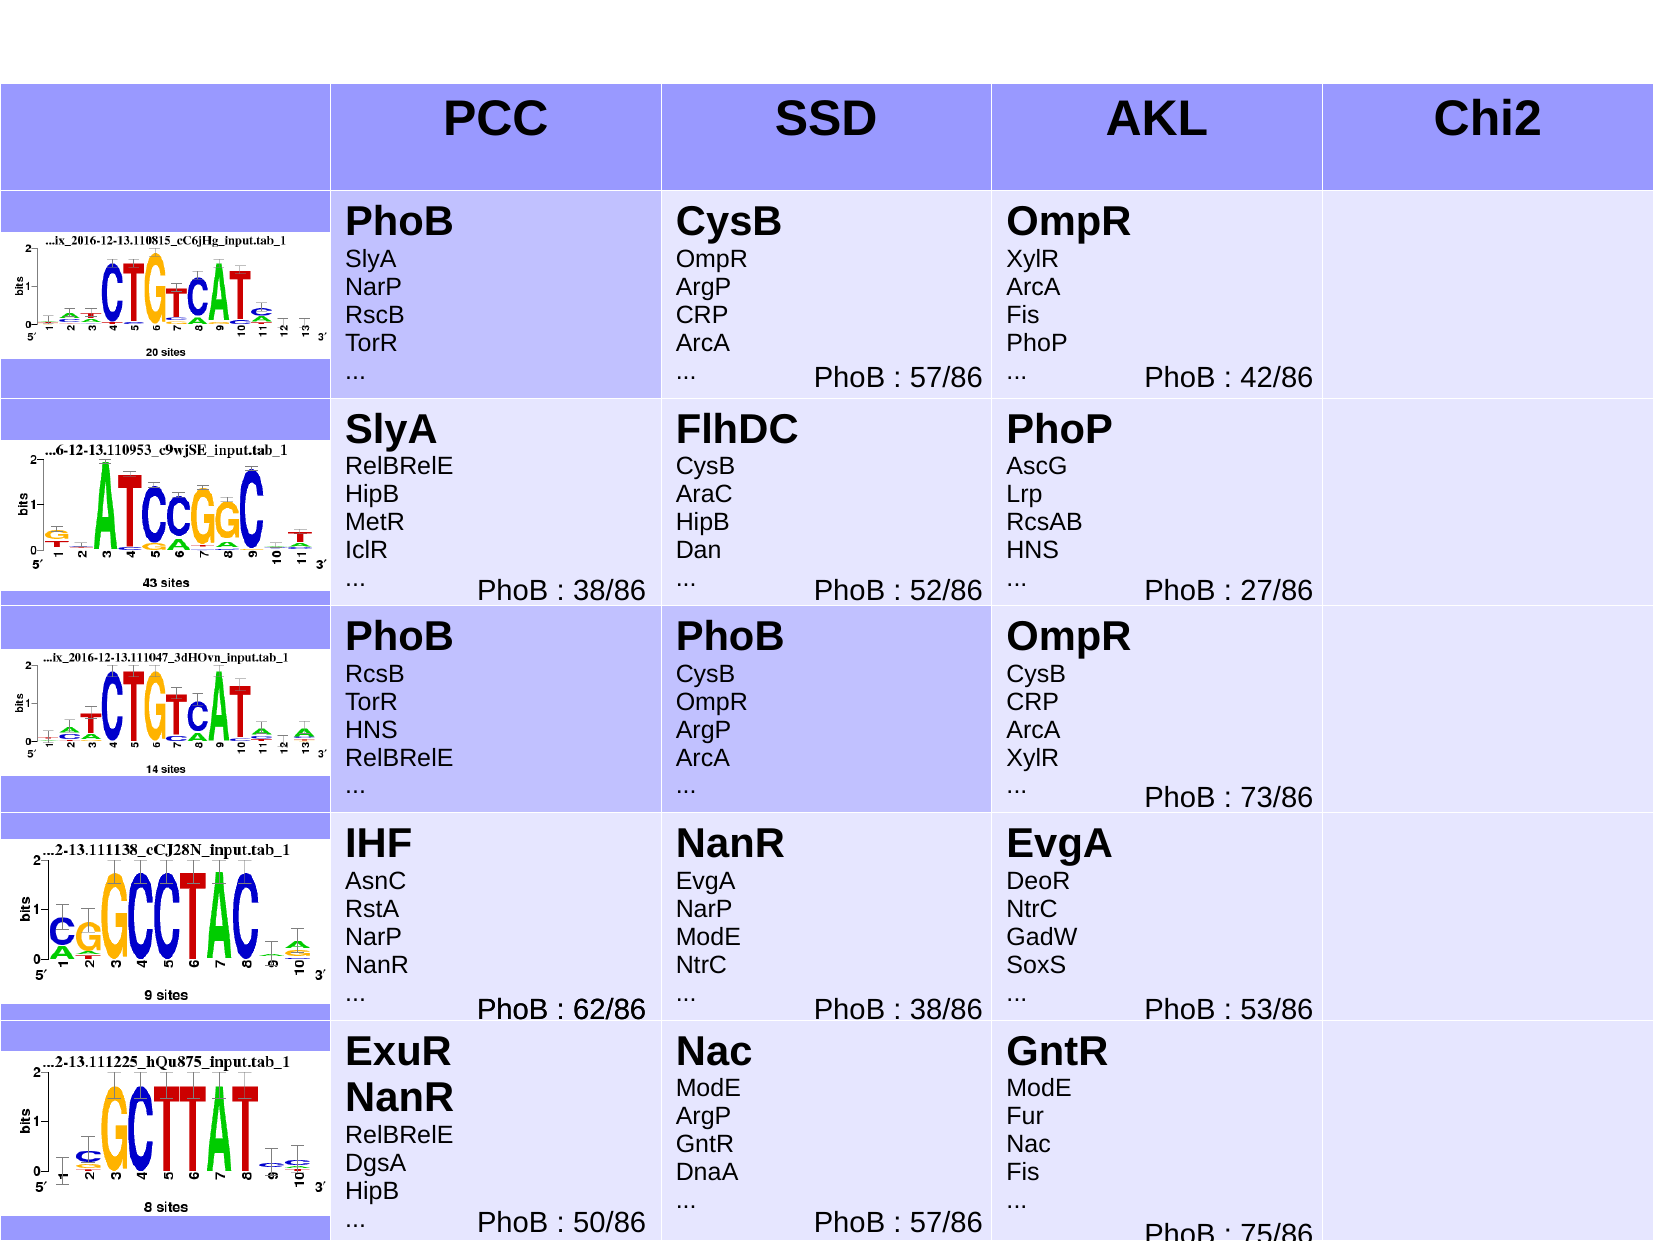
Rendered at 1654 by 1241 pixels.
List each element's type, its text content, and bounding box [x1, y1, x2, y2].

table_cell [1, 399, 330, 440]
picture [0, 649, 331, 776]
table_cell [1323, 1021, 1653, 1240]
table_cell [1323, 191, 1653, 398]
table_cell [1, 776, 330, 812]
table_cell IHF AsnC RstA NarP NanR ... [331, 813, 661, 1020]
table_cell [1323, 606, 1653, 812]
table_header AKL [992, 84, 1322, 190]
table_cell NanR EvgA NarP ModE NtrC ... [662, 813, 991, 1020]
text_box PhoB : 42/86 [1129, 353, 1329, 402]
text_box PhoB : 38/86 [462, 566, 662, 615]
table_header [1, 84, 330, 190]
table_cell [1, 591, 330, 605]
text_box PhoB : 57/86 [798, 353, 999, 402]
table_cell [1, 1021, 330, 1051]
text_box PhoB : 75/86 [1129, 1210, 1329, 1241]
picture [0, 839, 331, 1004]
picture [0, 232, 331, 359]
table_header PCC [331, 84, 661, 190]
table_cell [1, 813, 330, 839]
table_cell [1, 191, 330, 232]
text_box PhoB : 53/86 [1129, 985, 1329, 1034]
table_cell EvgA DeoR NtrC GadW SoxS ... [992, 813, 1322, 1020]
text_box PhoB : 52/86 [798, 566, 999, 615]
table_cell SlyA RelBRelE HipB MetR IclR ... [331, 399, 661, 605]
table_cell [1, 359, 330, 398]
text_box PhoB : 57/86 [798, 1198, 999, 1241]
table_cell PhoB SlyA NarP RscB TorR ... [331, 191, 661, 398]
table_cell [1, 606, 330, 649]
table_cell [1, 1004, 330, 1020]
table_cell [1323, 399, 1653, 605]
text_box PhoB : 27/86 [1129, 566, 1329, 615]
table_cell PhoB RcsB TorR HNS RelBRelE ... [331, 606, 661, 812]
text_box PhoB : 50/86 [462, 1198, 662, 1241]
table_header SSD [662, 84, 991, 190]
table_cell PhoP AscG Lrp RcsAB HNS ... [992, 399, 1322, 605]
table_cell [1, 1216, 330, 1240]
table_cell OmpR CysB CRP ArcA XylR ... [992, 606, 1322, 812]
table_cell GntR ModE Fur Nac Fis ... [992, 1021, 1322, 1240]
text_box PhoB : 38/86 [798, 985, 999, 1034]
table_cell FlhDC CysB AraC HipB Dan ... [662, 399, 991, 605]
picture [0, 1051, 331, 1216]
table_cell ExuR NanR RelBRelE DgsA HipB ... [331, 1021, 661, 1240]
picture [0, 440, 331, 591]
table_header Chi2 [1323, 84, 1653, 190]
table_cell [1323, 813, 1653, 1020]
table_cell OmpR XylR ArcA Fis PhoP ... [992, 191, 1322, 398]
table_cell CysB OmpR ArgP CRP ArcA ... [662, 191, 991, 398]
table_cell Nac ModE ArgP GntR DnaA ... [662, 1021, 991, 1240]
text_box PhoB : 73/86 [1129, 773, 1329, 821]
text_box PhoB : 62/86 [462, 985, 662, 1034]
table_cell PhoB CysB OmpR ArgP ArcA ... [662, 606, 991, 812]
